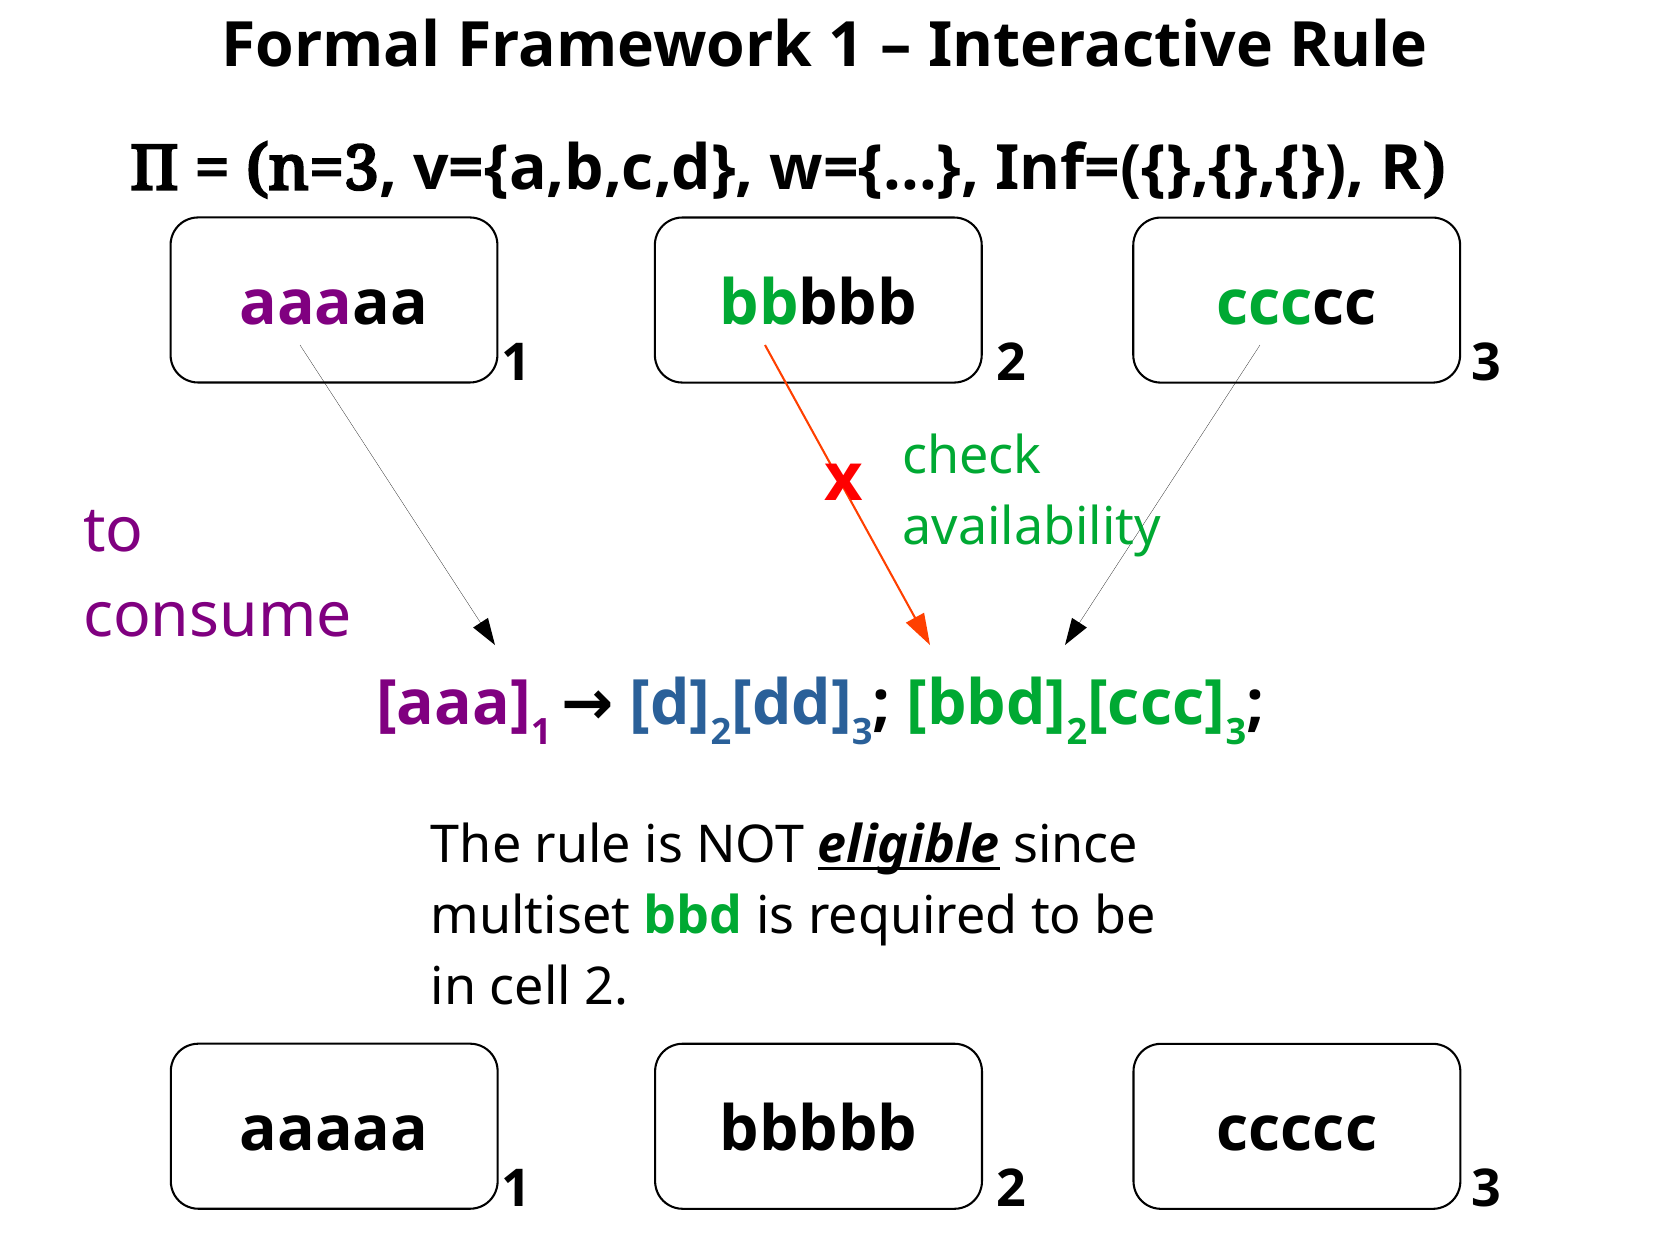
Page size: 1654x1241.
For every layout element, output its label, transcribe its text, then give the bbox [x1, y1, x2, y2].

text_box The rule is NOT eligible since multiset bbd is required to be in cell 2. [416, 799, 1227, 971]
text_box Π = (n=3, v={a,b,c,d}, w={...}, Inf=({},{},{}), R) [115, 115, 1538, 216]
text_box ccccc [1133, 1043, 1461, 1209]
text_box 2 [981, 317, 1023, 401]
text_box 2 [981, 1143, 1023, 1227]
text_box check availability [887, 411, 1197, 591]
text_box 3 [1456, 317, 1497, 401]
title Formal Framework 1 – Interactive Rule [0, 1, 1651, 84]
text_box bbbbb [654, 217, 982, 383]
text_box to consume [68, 477, 399, 618]
text_box 3 [1456, 1143, 1498, 1227]
text_box bbbbb [655, 1043, 982, 1209]
text_box aaaaa [170, 217, 498, 383]
text_box 1 [486, 317, 527, 401]
text_box 1 [486, 1143, 528, 1227]
text_box [aaa]1 → [d]2[dd]3; [bbd]2[ccc]3; [361, 650, 1486, 741]
text_box x [810, 422, 877, 526]
text_box aaaaa [170, 1043, 498, 1209]
text_box ccccc [1133, 217, 1461, 383]
